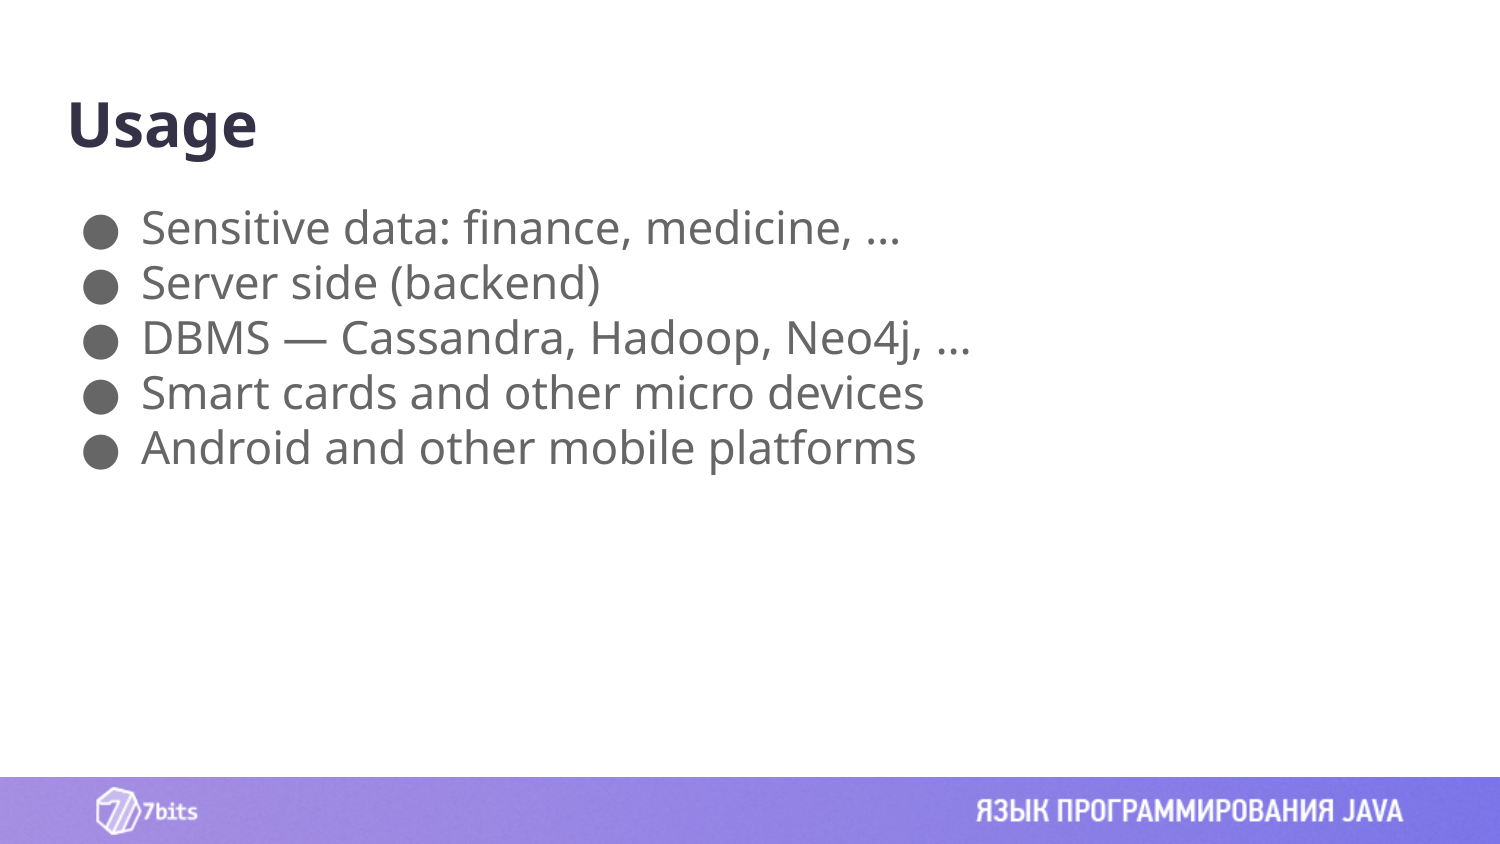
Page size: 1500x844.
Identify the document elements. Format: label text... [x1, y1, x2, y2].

list Sensitive data: finance, medicine, … Server side (backend) DBMS — Cassandra, Hadoop, Neo4j, … Smart cards and other micro devices Android and other mobile platforms [51, 184, 1449, 745]
title Usage [51, 69, 1449, 164]
picture [0, 777, 1500, 844]
